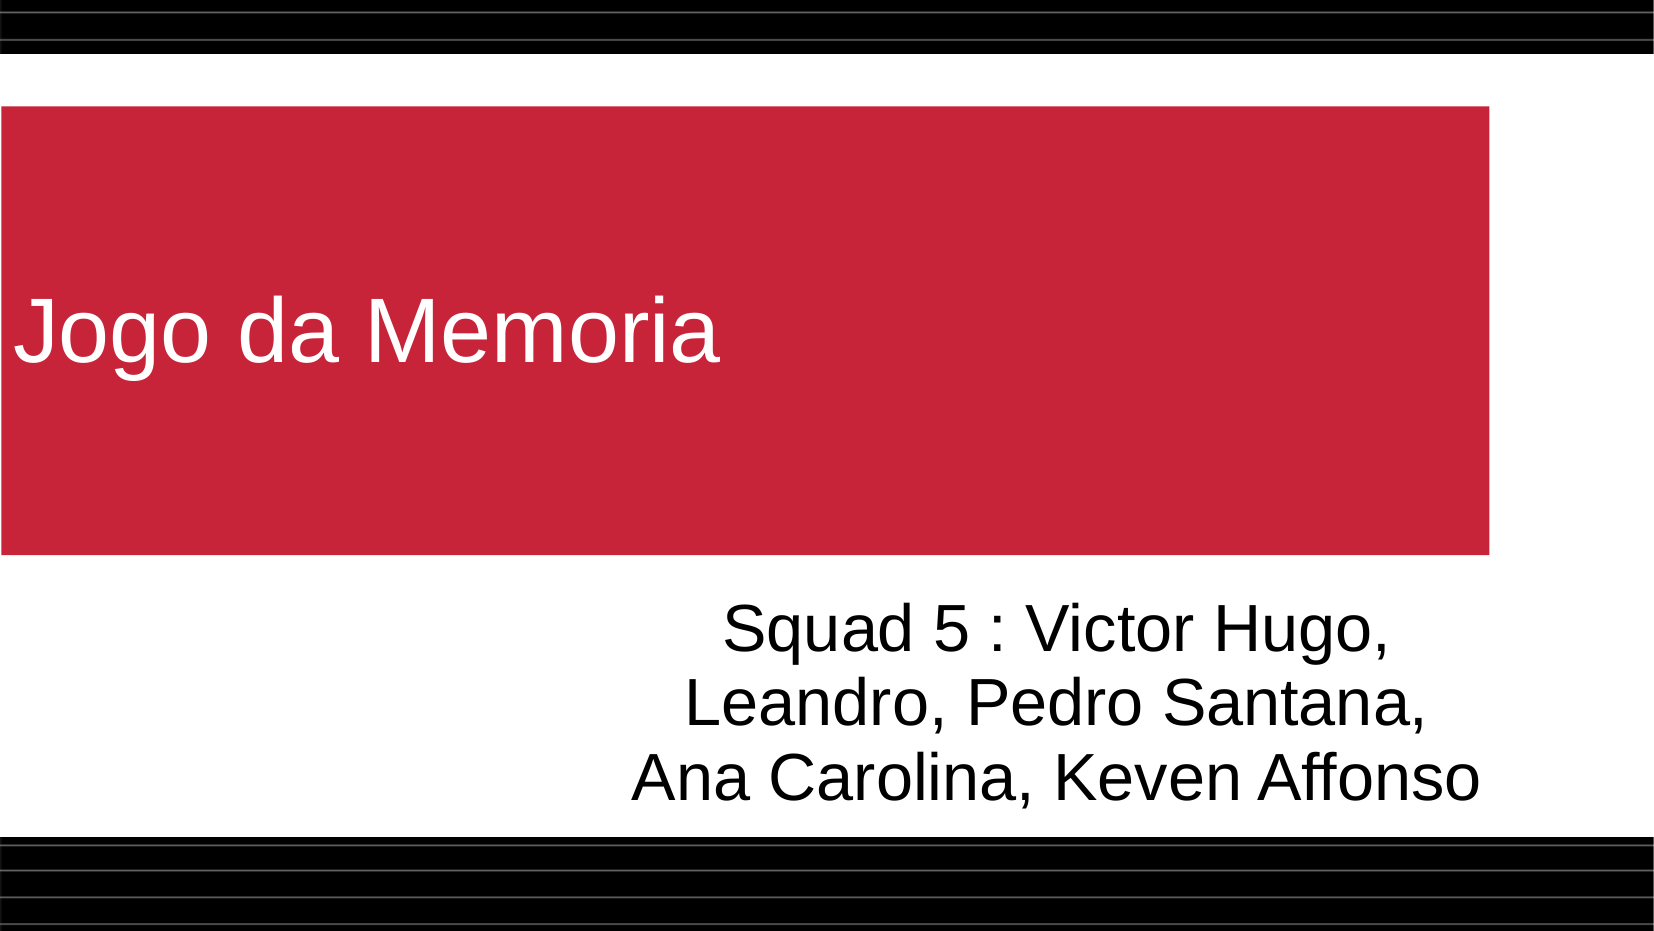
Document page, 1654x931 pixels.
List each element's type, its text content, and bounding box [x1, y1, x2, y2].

picture [0, 0, 1654, 54]
picture [0, 837, 1654, 931]
subtitle Squad 5 : Victor Hugo, Leandro, Pedro Santana, Ana Carolina, Keven Affonso [625, 590, 1489, 815]
title Jogo da Memoria [1, 106, 1490, 556]
